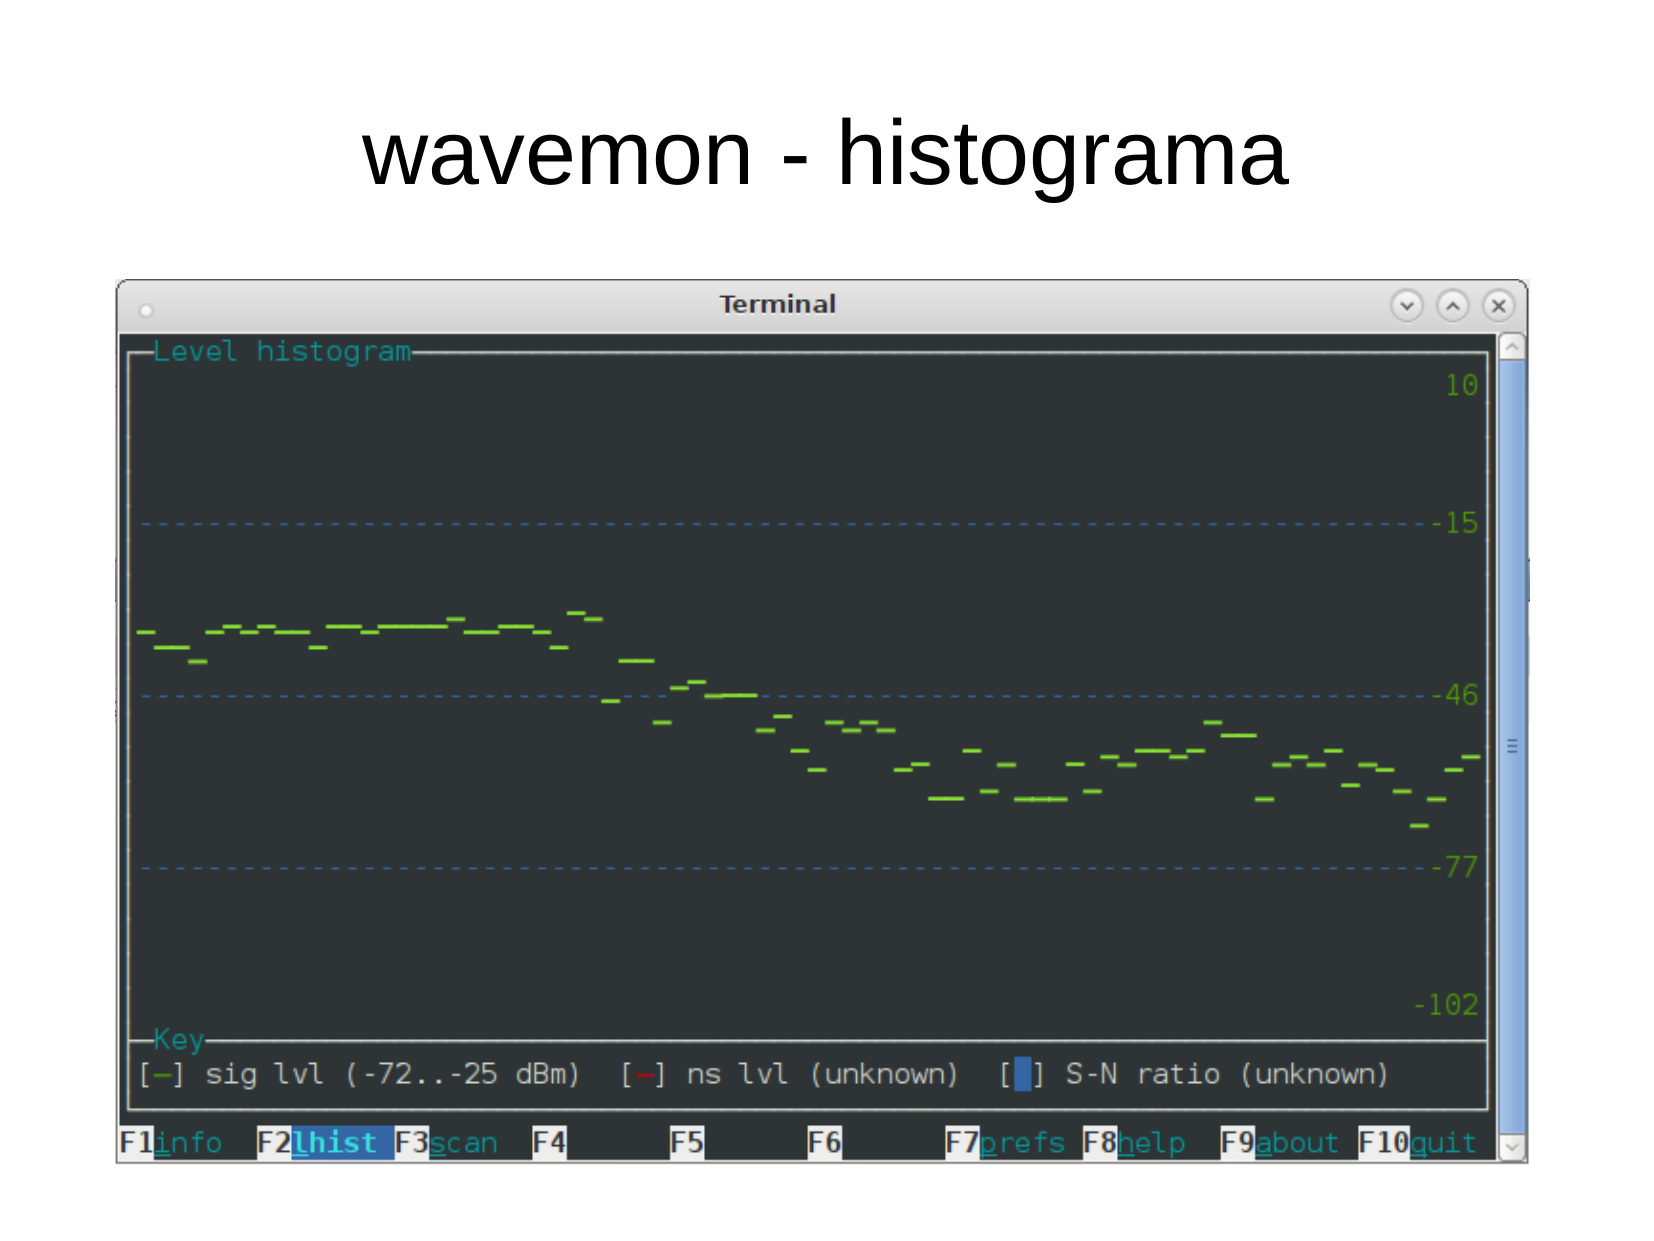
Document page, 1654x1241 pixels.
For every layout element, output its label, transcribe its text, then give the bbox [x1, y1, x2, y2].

title wavemon - histograma [82, 49, 1571, 257]
picture [115, 279, 1531, 1169]
